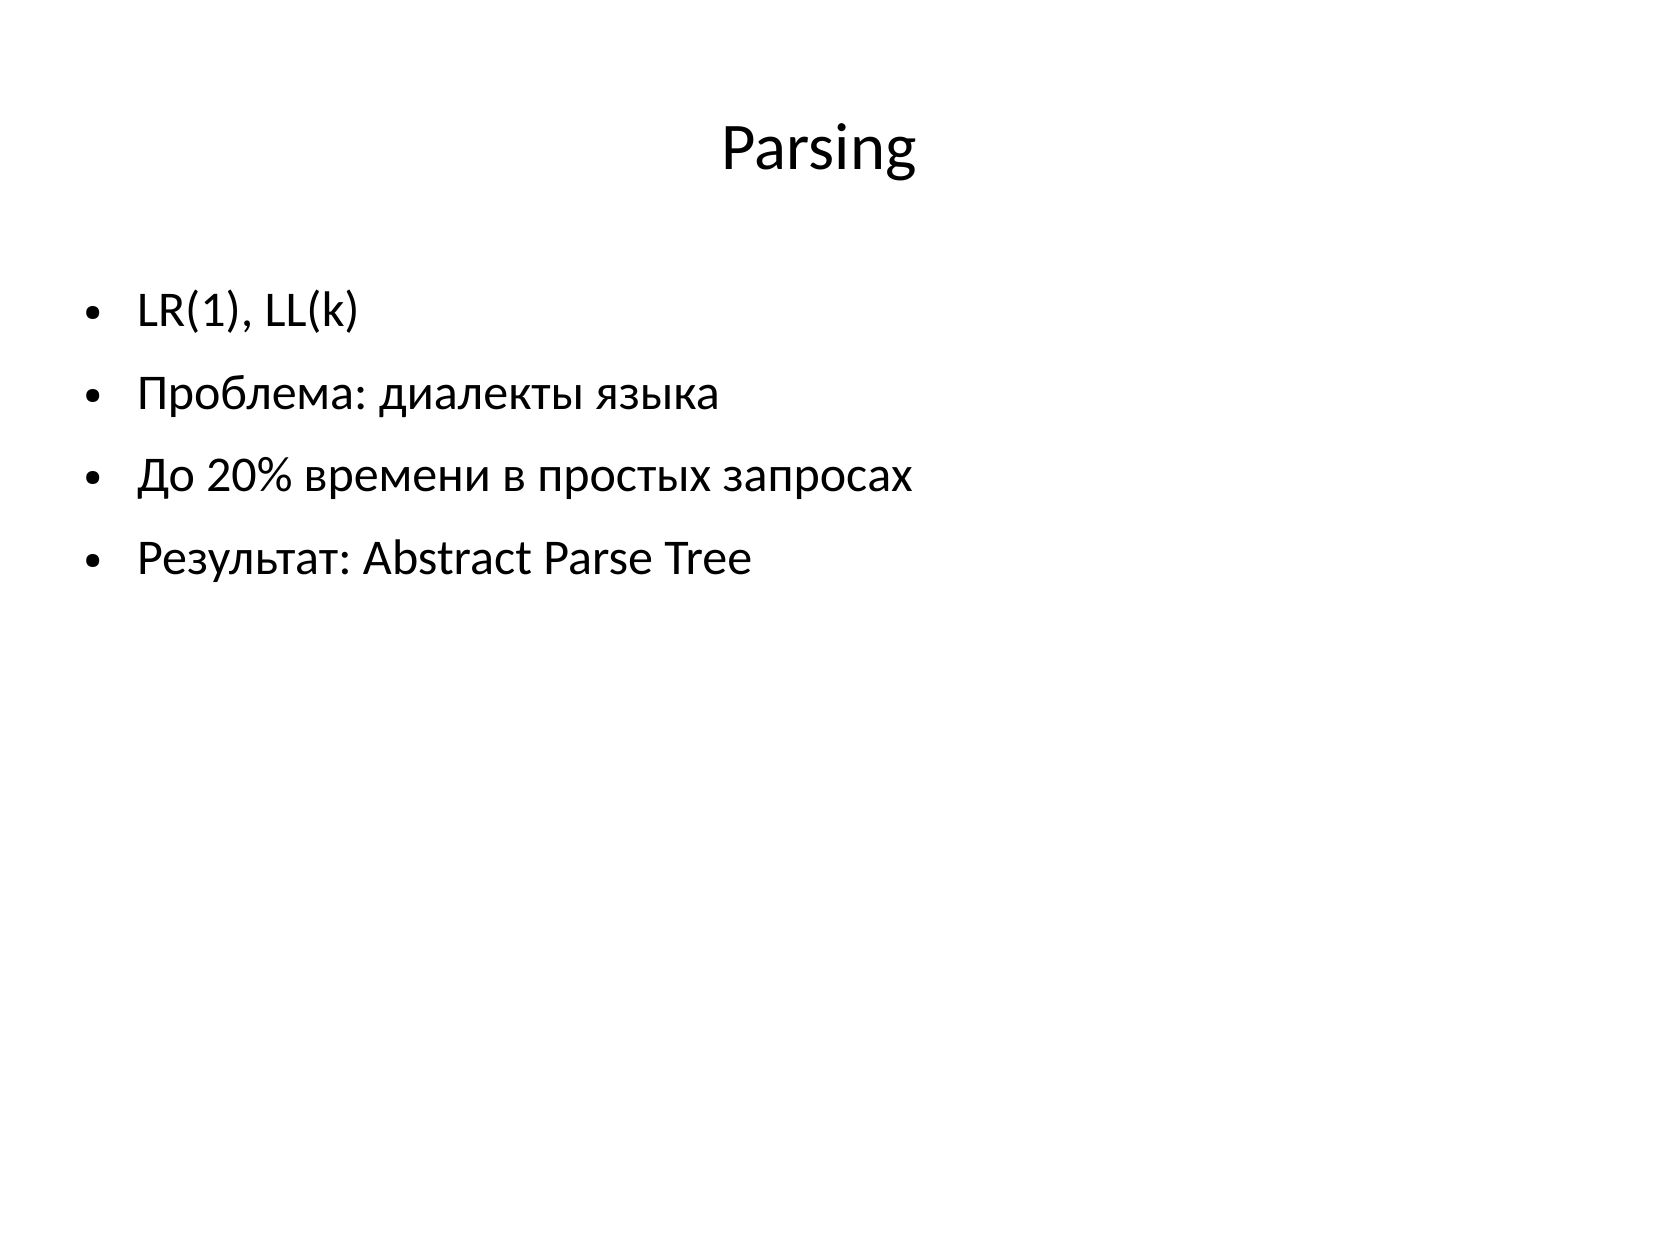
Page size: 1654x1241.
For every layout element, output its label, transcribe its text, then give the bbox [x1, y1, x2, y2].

title Parsing [82, 49, 1571, 257]
list LR(1), LL(k) Проблема: диалекты языка До 20% времени в простых запросах Результат: Abstract Parse Tree [66, 289, 1555, 1108]
